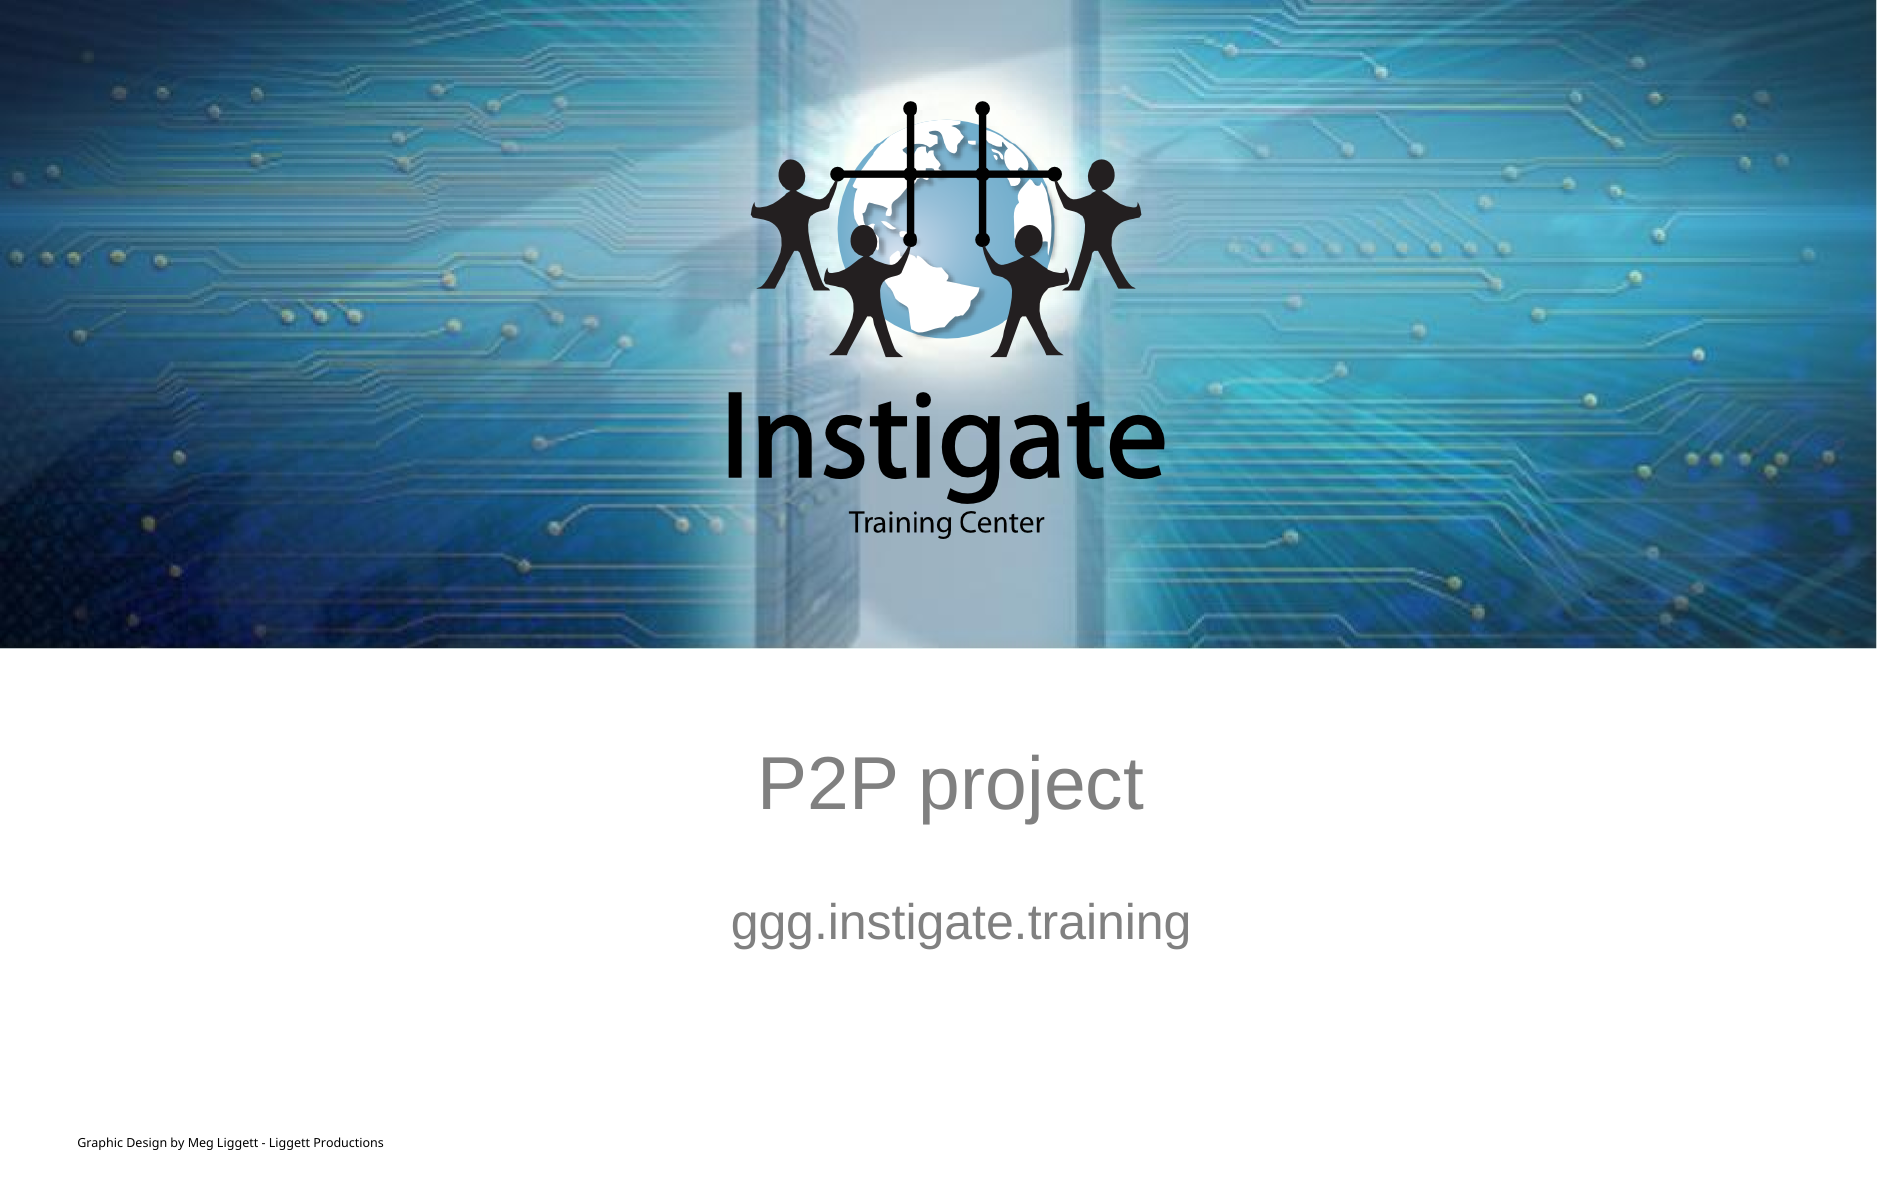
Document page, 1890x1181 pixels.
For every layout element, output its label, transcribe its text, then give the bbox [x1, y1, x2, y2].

picture [0, 0, 1877, 649]
text_box P2P project ggg.instigate.training [299, 726, 1623, 1056]
